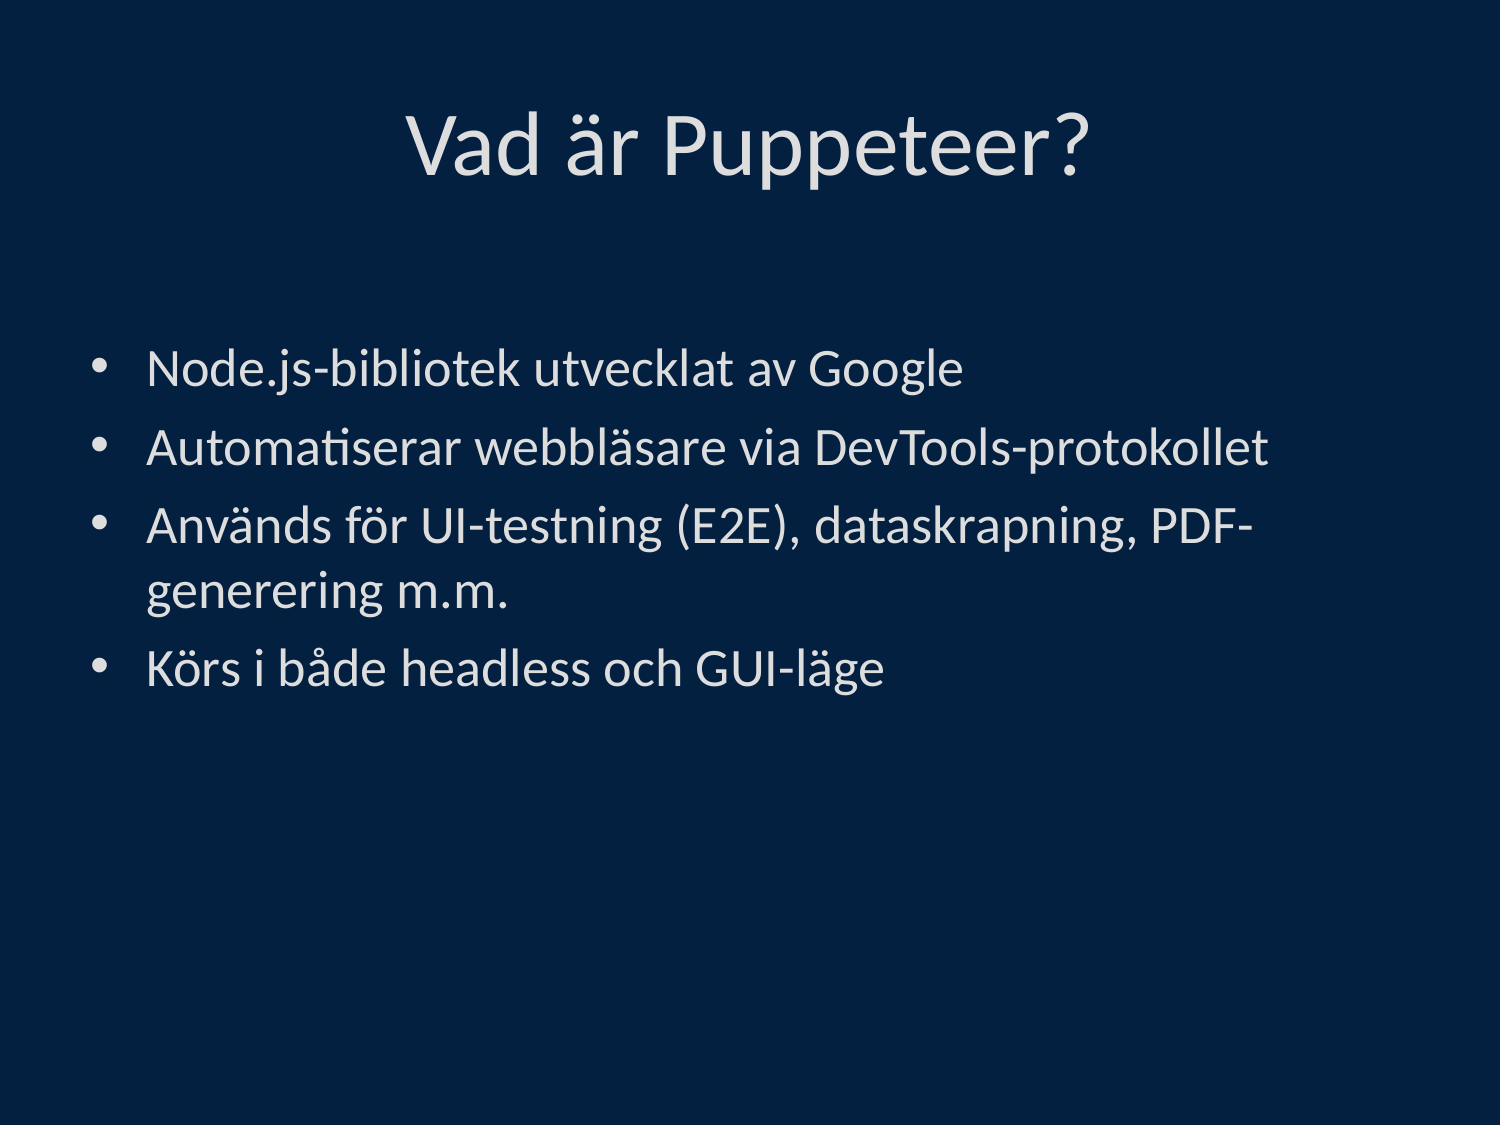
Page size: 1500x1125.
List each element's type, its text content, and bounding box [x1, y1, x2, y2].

title Vad är Puppeteer? [75, 45, 1425, 233]
list Node.js-bibliotek utvecklat av Google Automatiserar webbläsare via DevTools-protokollet Används för UI-testning (E2E), dataskrapning, PDF-generering m.m. Körs i både headless och GUI-läge [75, 262, 1425, 768]
